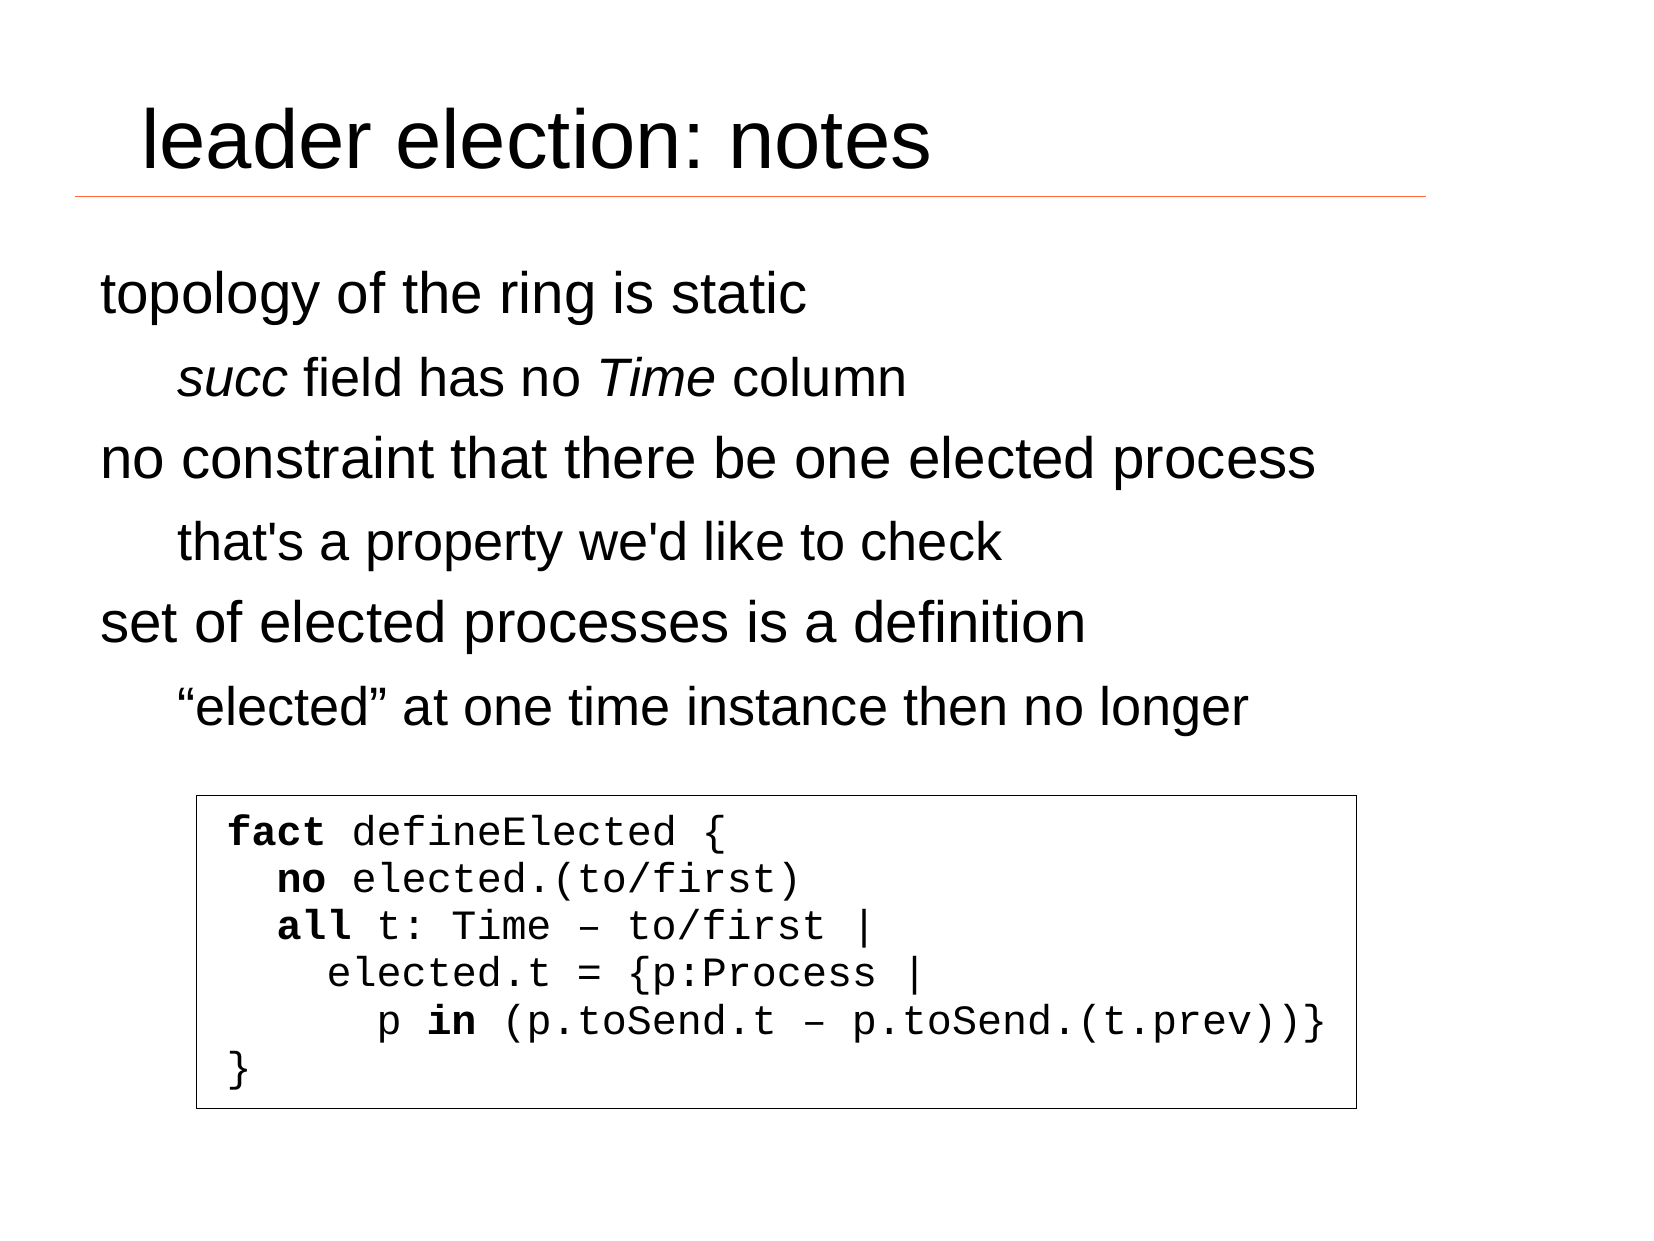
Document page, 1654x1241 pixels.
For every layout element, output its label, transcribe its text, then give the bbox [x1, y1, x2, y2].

title leader election: notes [141, 86, 1604, 193]
list topology of the ring is static succ field has no Time column no constraint that there be one elected process that's a property we'd like to check set of elected processes is a definition “elected” at one time instance then no longer [82, 261, 1571, 1120]
text_box fact defineElected { no elected.(to/first) all t: Time – to/first | elected.t = {p:Process | p in (p.toSend.t – p.toSend.(t.prev))} } [196, 795, 1356, 1098]
